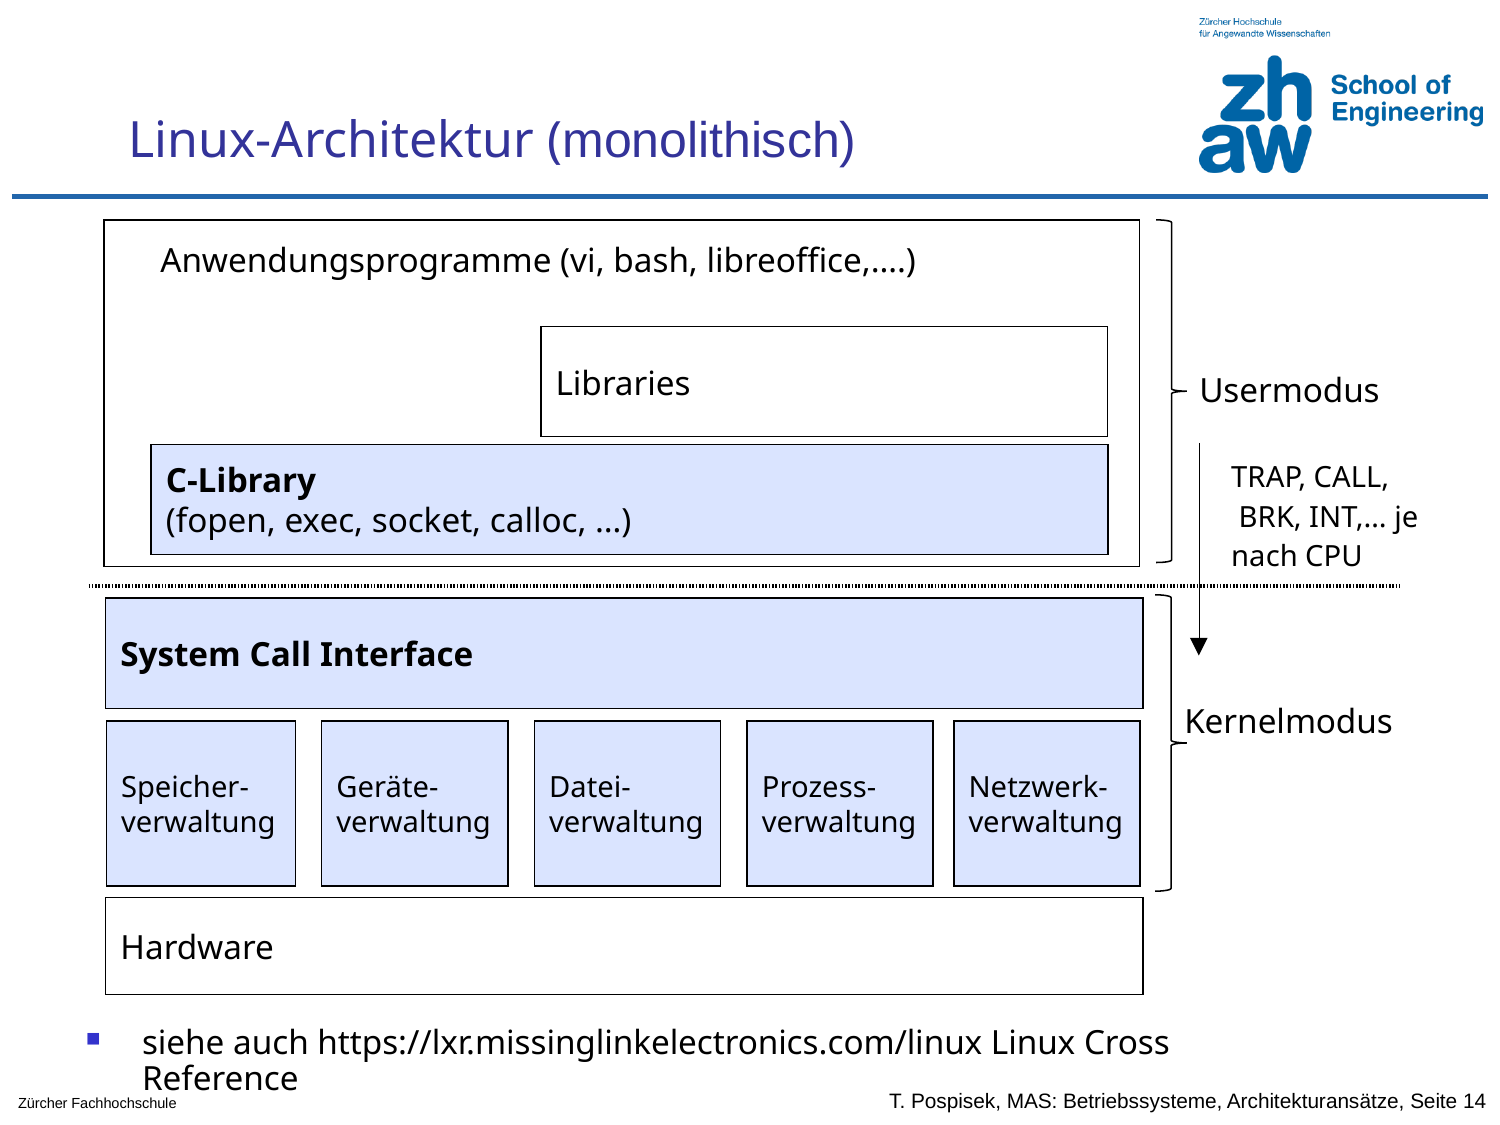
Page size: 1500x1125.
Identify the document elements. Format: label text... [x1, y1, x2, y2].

text_box Speicher- verwaltung [106, 721, 296, 886]
text_box Anwendungsprogramme (vi, bash, libreoffice,….) [145, 231, 941, 287]
text_box Netzwerk- verwaltung [953, 721, 1140, 886]
list siehe auch https://lxr.missinglinkelectronics.com/linux Linux Cross Reference [70, 1018, 1346, 1087]
text_box [1155, 594, 1187, 892]
text_box Libraries [540, 326, 1108, 437]
text_box [1156, 219, 1187, 563]
text_box System Call Interface [105, 597, 1144, 709]
picture [1199, 18, 1483, 173]
title Linux-Architektur (monolithisch) [100, 50, 1379, 175]
text_box Kernelmodus [1172, 692, 1408, 748]
text_box Hardware [105, 897, 1144, 995]
text_box Prozess- verwaltung [747, 721, 934, 886]
text_box TRAP, CALL, BRK, INT,… je nach CPU [1216, 448, 1483, 583]
text_box Geräte- verwaltung [321, 721, 508, 886]
text_box Usermodus [1184, 361, 1395, 417]
text_box Datei- verwaltung [534, 721, 721, 886]
text_box C-Library (fopen, exec, socket, calloc, …) [151, 444, 1108, 555]
